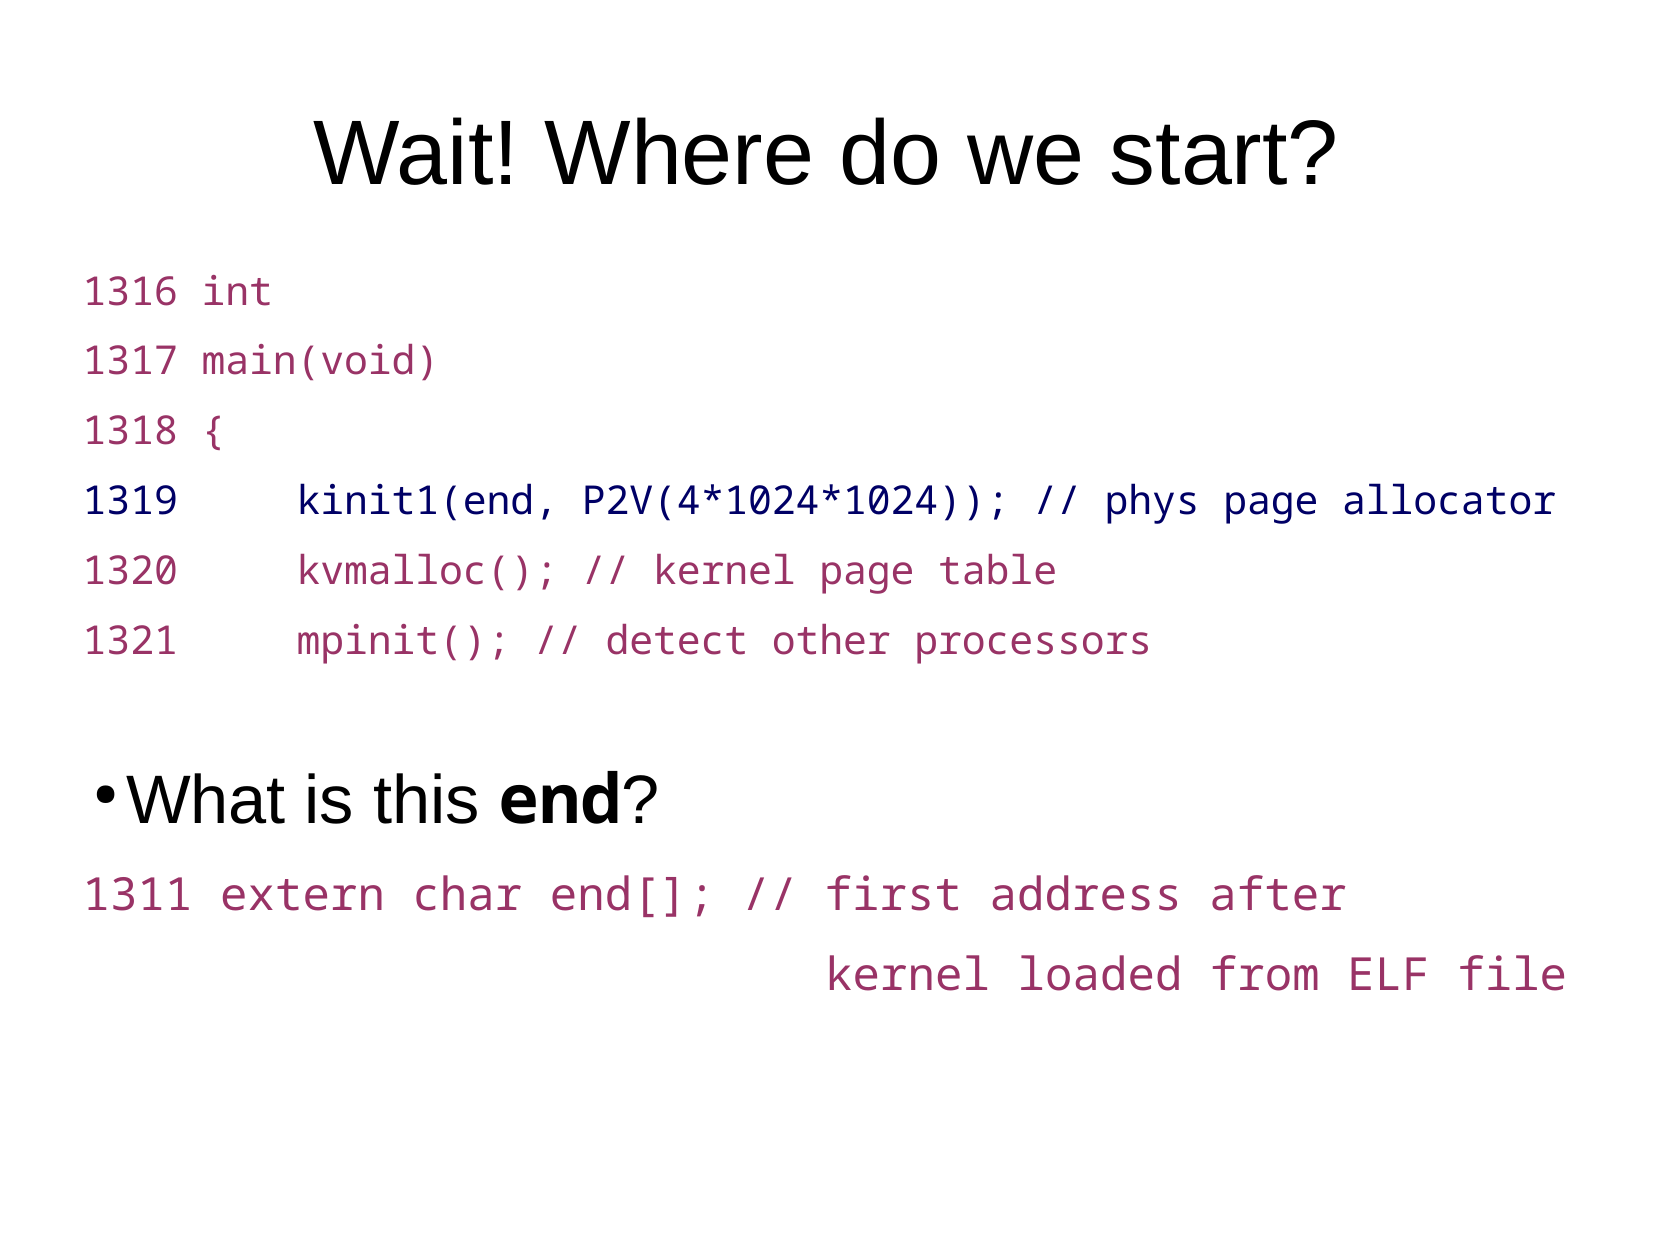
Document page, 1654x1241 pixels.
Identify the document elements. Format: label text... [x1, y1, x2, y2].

title Wait! Where do we start? [82, 49, 1571, 257]
list 1316 int 1317 main(void) 1318 { 1319 kinit1(end, P2V(4*1024*1024)); // phys page allocator 1320 kvmalloc(); // kernel page table 1321 mpinit(); // detect other processors [82, 262, 1571, 676]
list What is this end? 1311 extern char end[]; // first address after kernel loaded from ELF file [82, 750, 1571, 1051]
